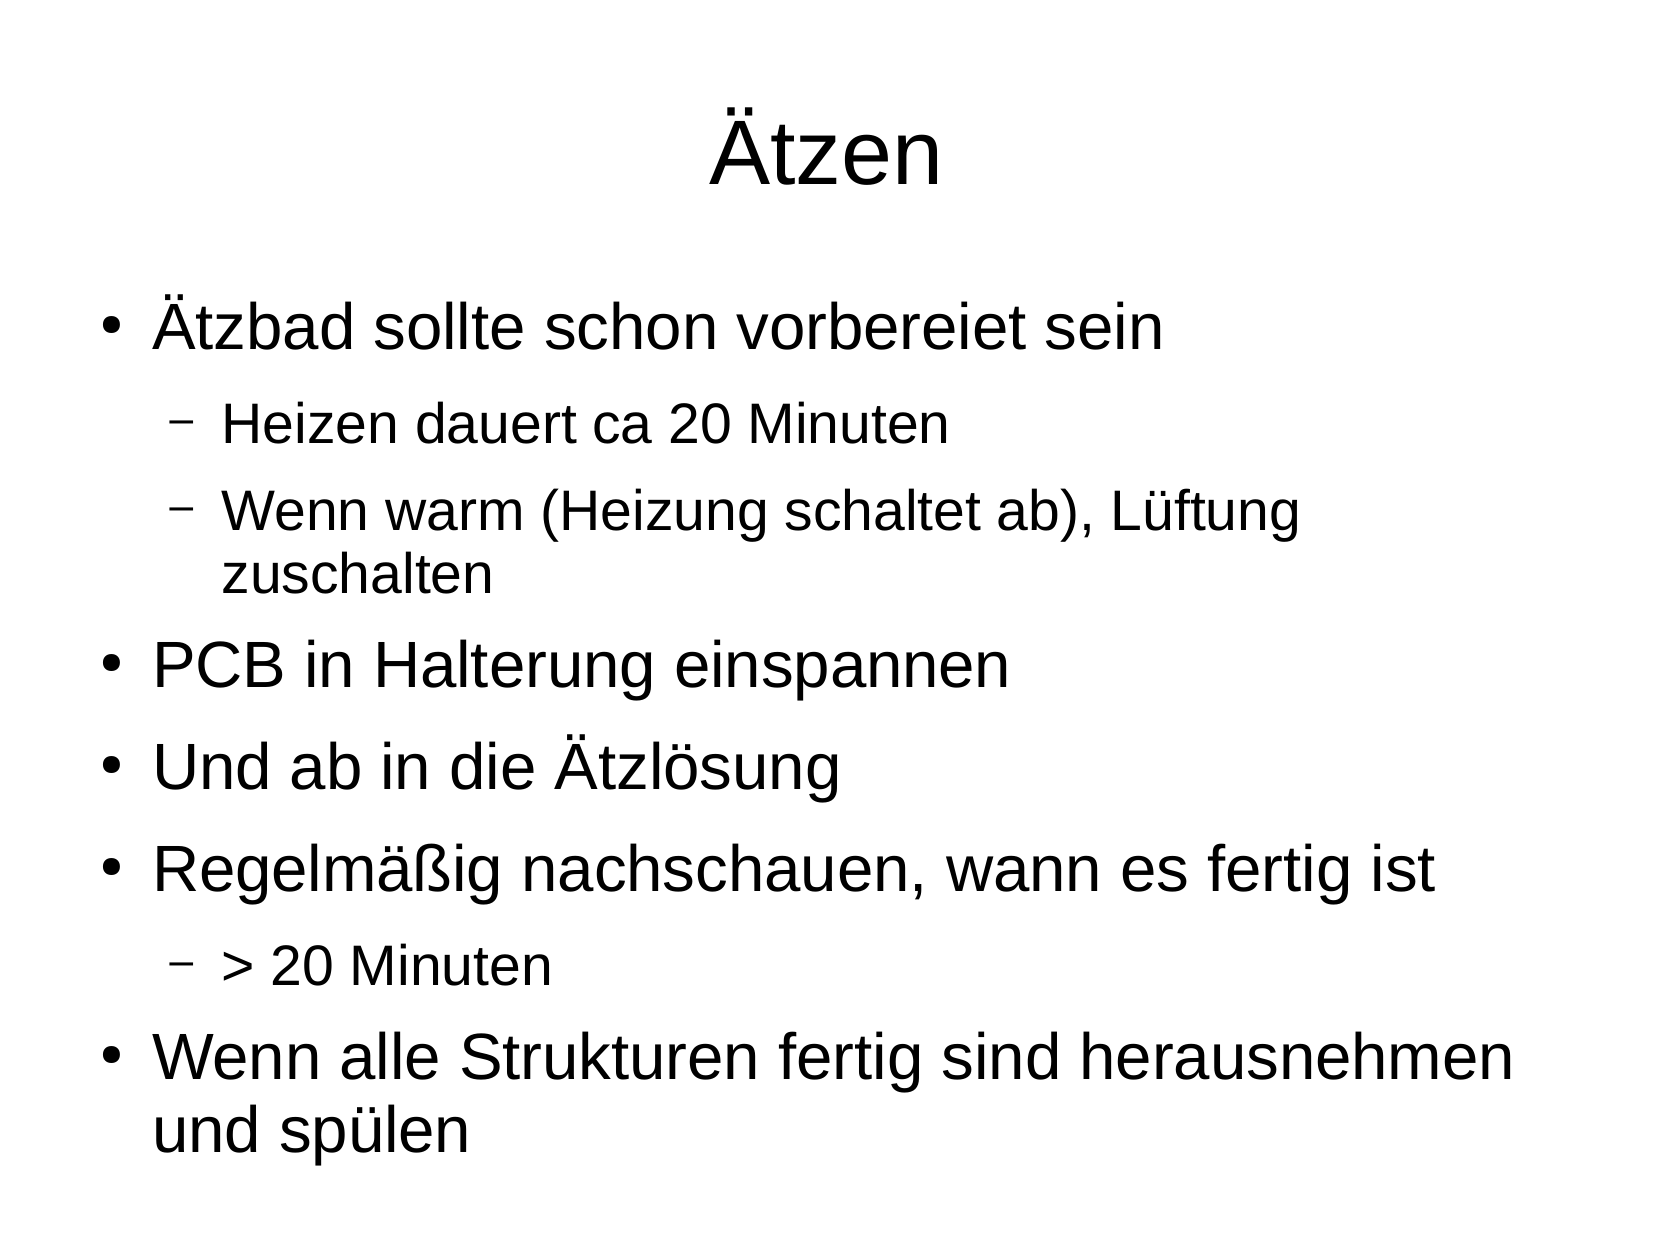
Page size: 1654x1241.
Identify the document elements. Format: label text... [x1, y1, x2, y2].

title Ätzen [82, 49, 1571, 257]
list Ätzbad sollte schon vorbereiet sein Heizen dauert ca 20 Minuten Wenn warm (Heizung schaltet ab), Lüftung zuschalten PCB in Halterung einspannen Und ab in die Ätzlösung Regelmäßig nachschauen, wann es fertig ist > 20 Minuten Wenn alle Strukturen fertig sind herausnehmen und spülen [82, 290, 1538, 1171]
